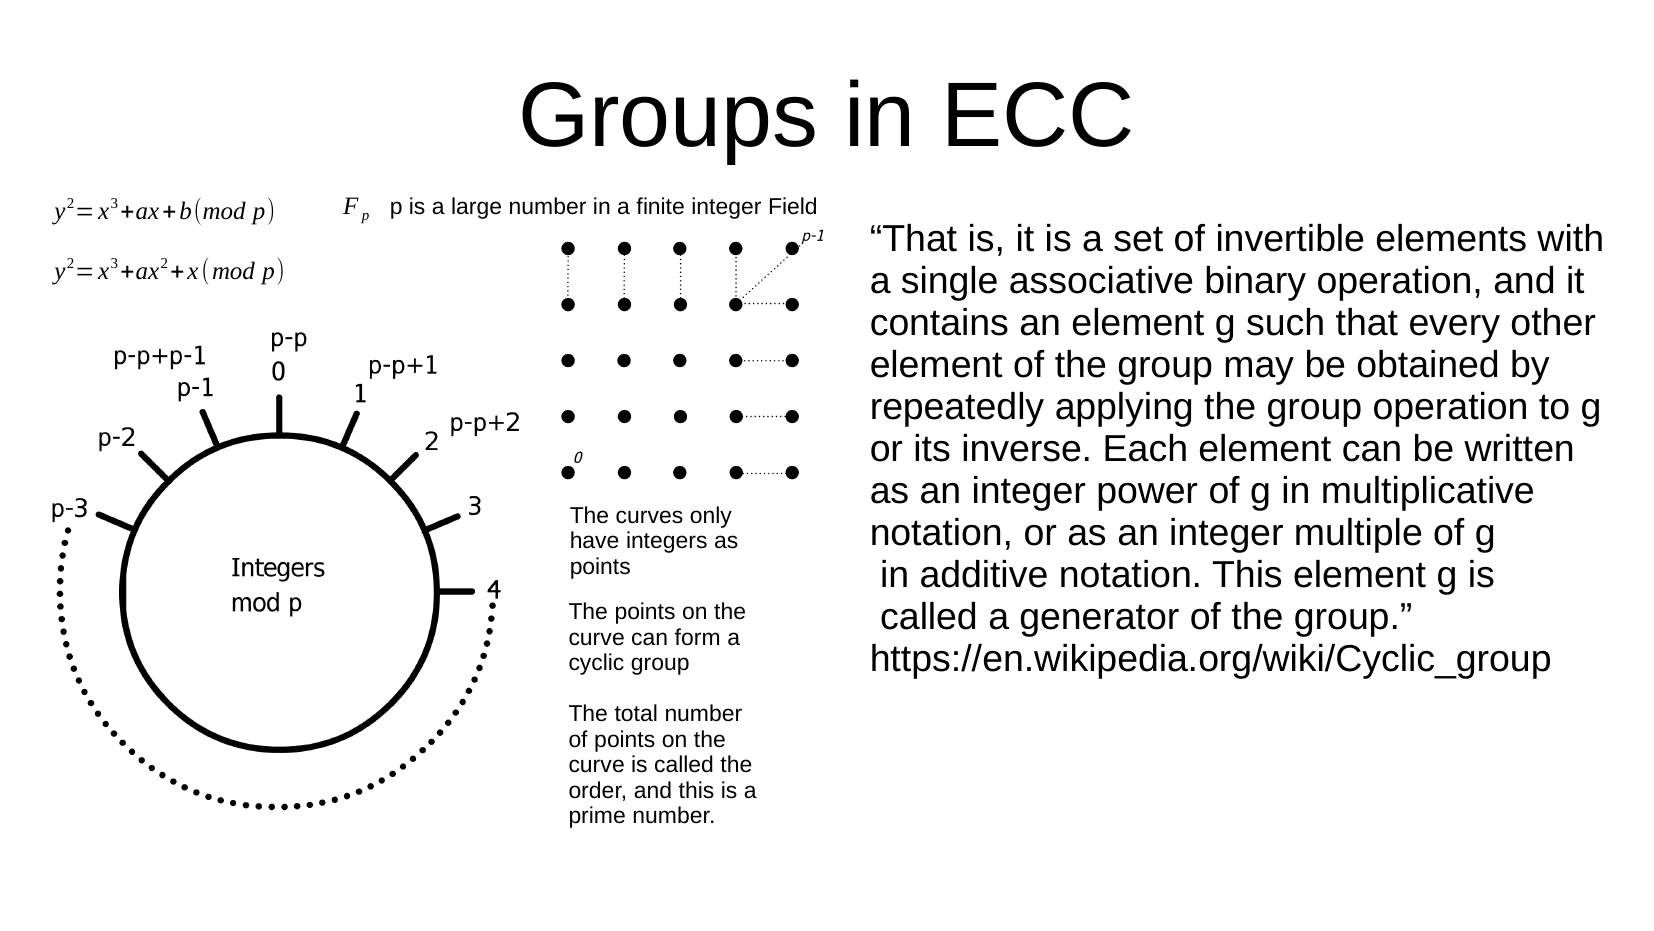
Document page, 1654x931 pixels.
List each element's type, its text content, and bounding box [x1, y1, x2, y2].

chart [335, 192, 376, 224]
text_box p is a large number in a finite integer Field [375, 186, 1321, 247]
picture [44, 314, 526, 812]
chart [45, 255, 290, 289]
text_box The points on the curve can form a cyclic group The total number of points on the curve is called the order, and this is a prime number. [553, 591, 779, 836]
text_box “That is, it is a set of invertible elements with a single associative binary operation, and it contains an element g such that every other element of the group may be obtained by repeatedly applying the group operation to g or its inverse. Each element can be written as an integer power of g in multiplicative notation, or as an integer multiple of g in additive notation. This element g is called a generator of the group.” https://en.wikipedia.org/wiki/Cyclic_group [855, 210, 1654, 886]
picture [556, 224, 826, 483]
text_box The curves only have integers as points [555, 495, 781, 587]
title Groups in ECC [82, 37, 1571, 193]
chart [45, 195, 282, 229]
